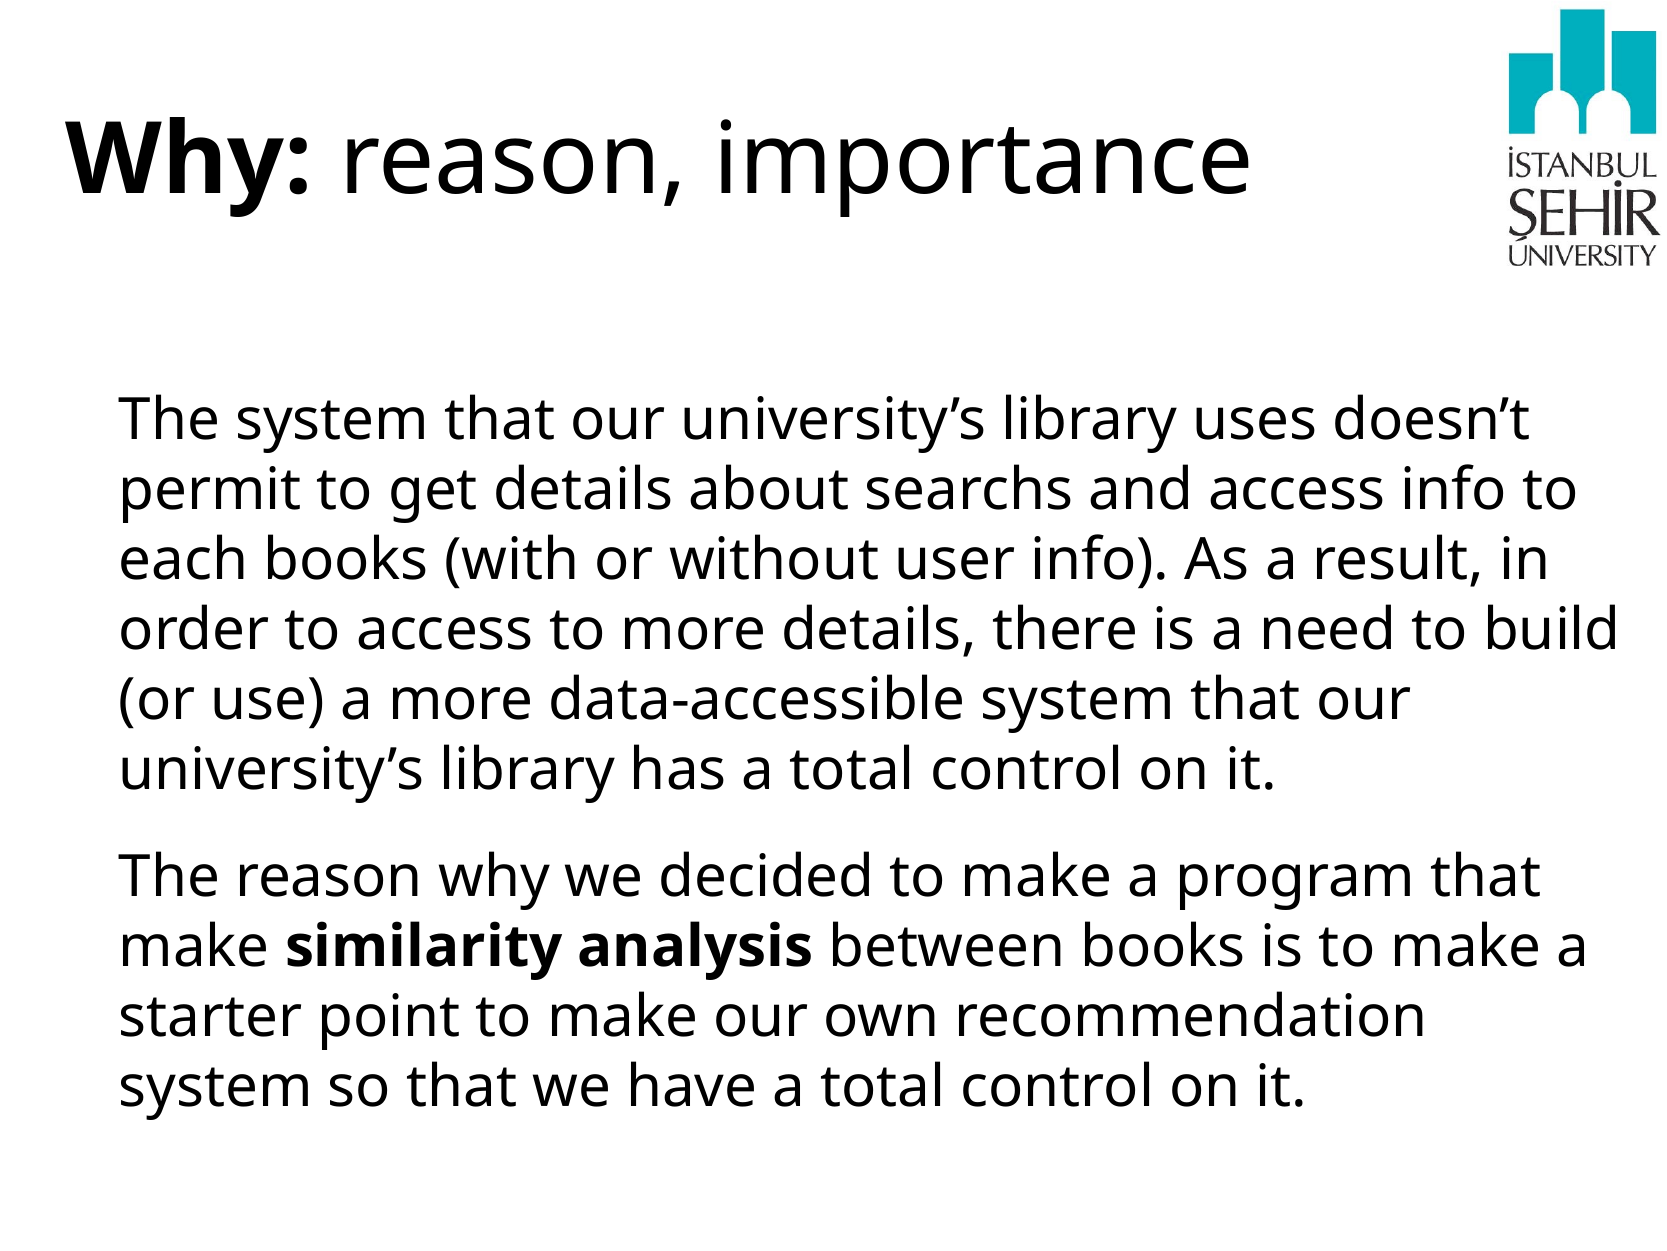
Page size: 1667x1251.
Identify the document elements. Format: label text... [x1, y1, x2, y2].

title Why: reason, importance [59, 59, 1477, 249]
list The system that our university’s library uses doesn’t permit to get details about searchs and access info to each books (with or without user info). As a result, in order to access to more details, there is a need to build (or use) a more data-accessible system that our university’s library has a total control on it. The reason why we decided to make a program that make similarity analysis between books is to make a starter point to make our own recommendation system so that we have a total control on it. [70, 307, 1630, 1193]
picture [1491, 0, 1667, 285]
